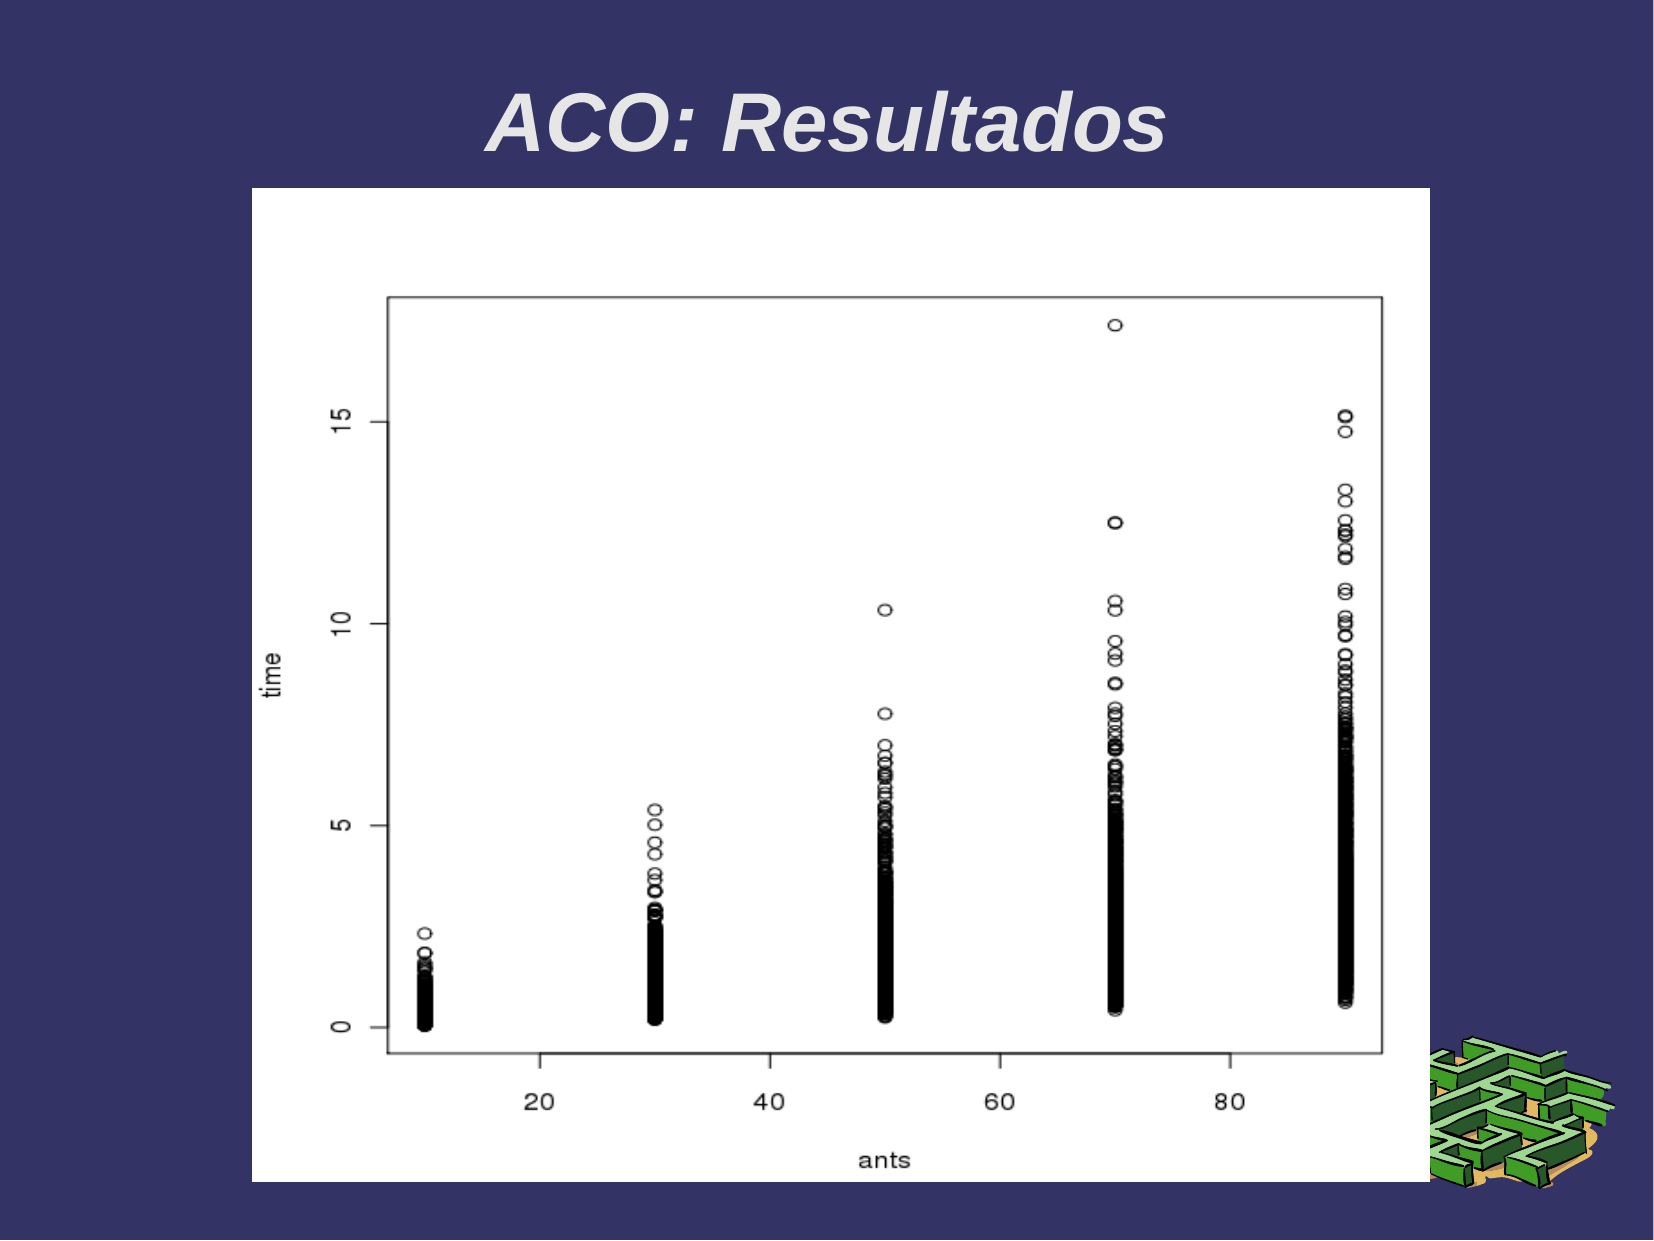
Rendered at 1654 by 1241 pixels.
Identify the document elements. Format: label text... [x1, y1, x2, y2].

picture [252, 188, 1430, 1182]
title ACO: Resultados [121, 19, 1534, 227]
